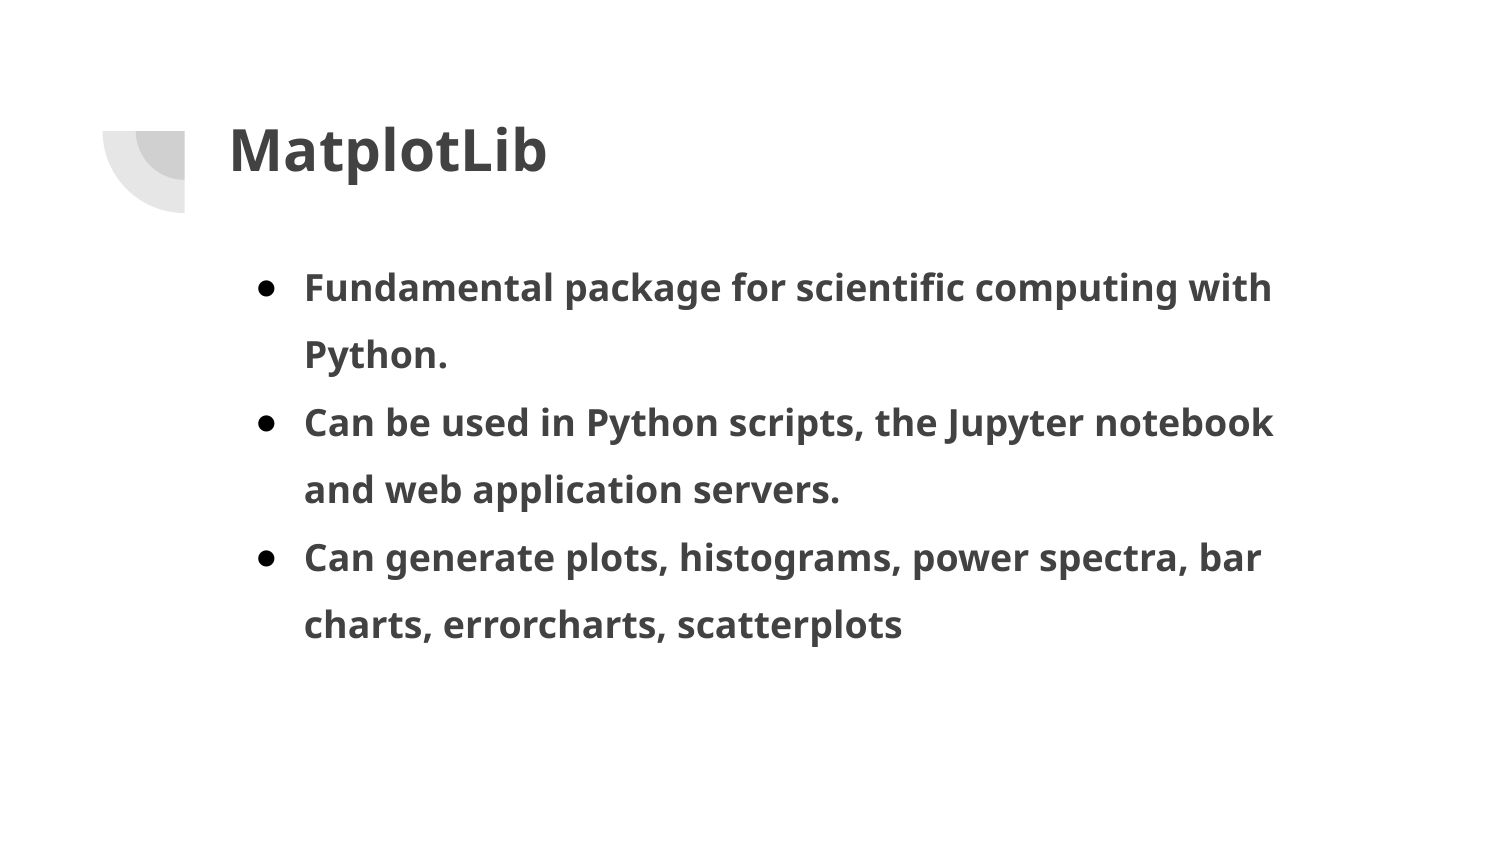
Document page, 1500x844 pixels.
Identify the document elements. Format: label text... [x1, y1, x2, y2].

list Fundamental package for scientific computing with Python. Can be used in Python scripts, the Jupyter notebook and web application servers. Can generate plots, histograms, power spectra, bar charts, errorcharts, scatterplots [213, 226, 1368, 744]
title MatplotLib [213, 98, 1368, 226]
